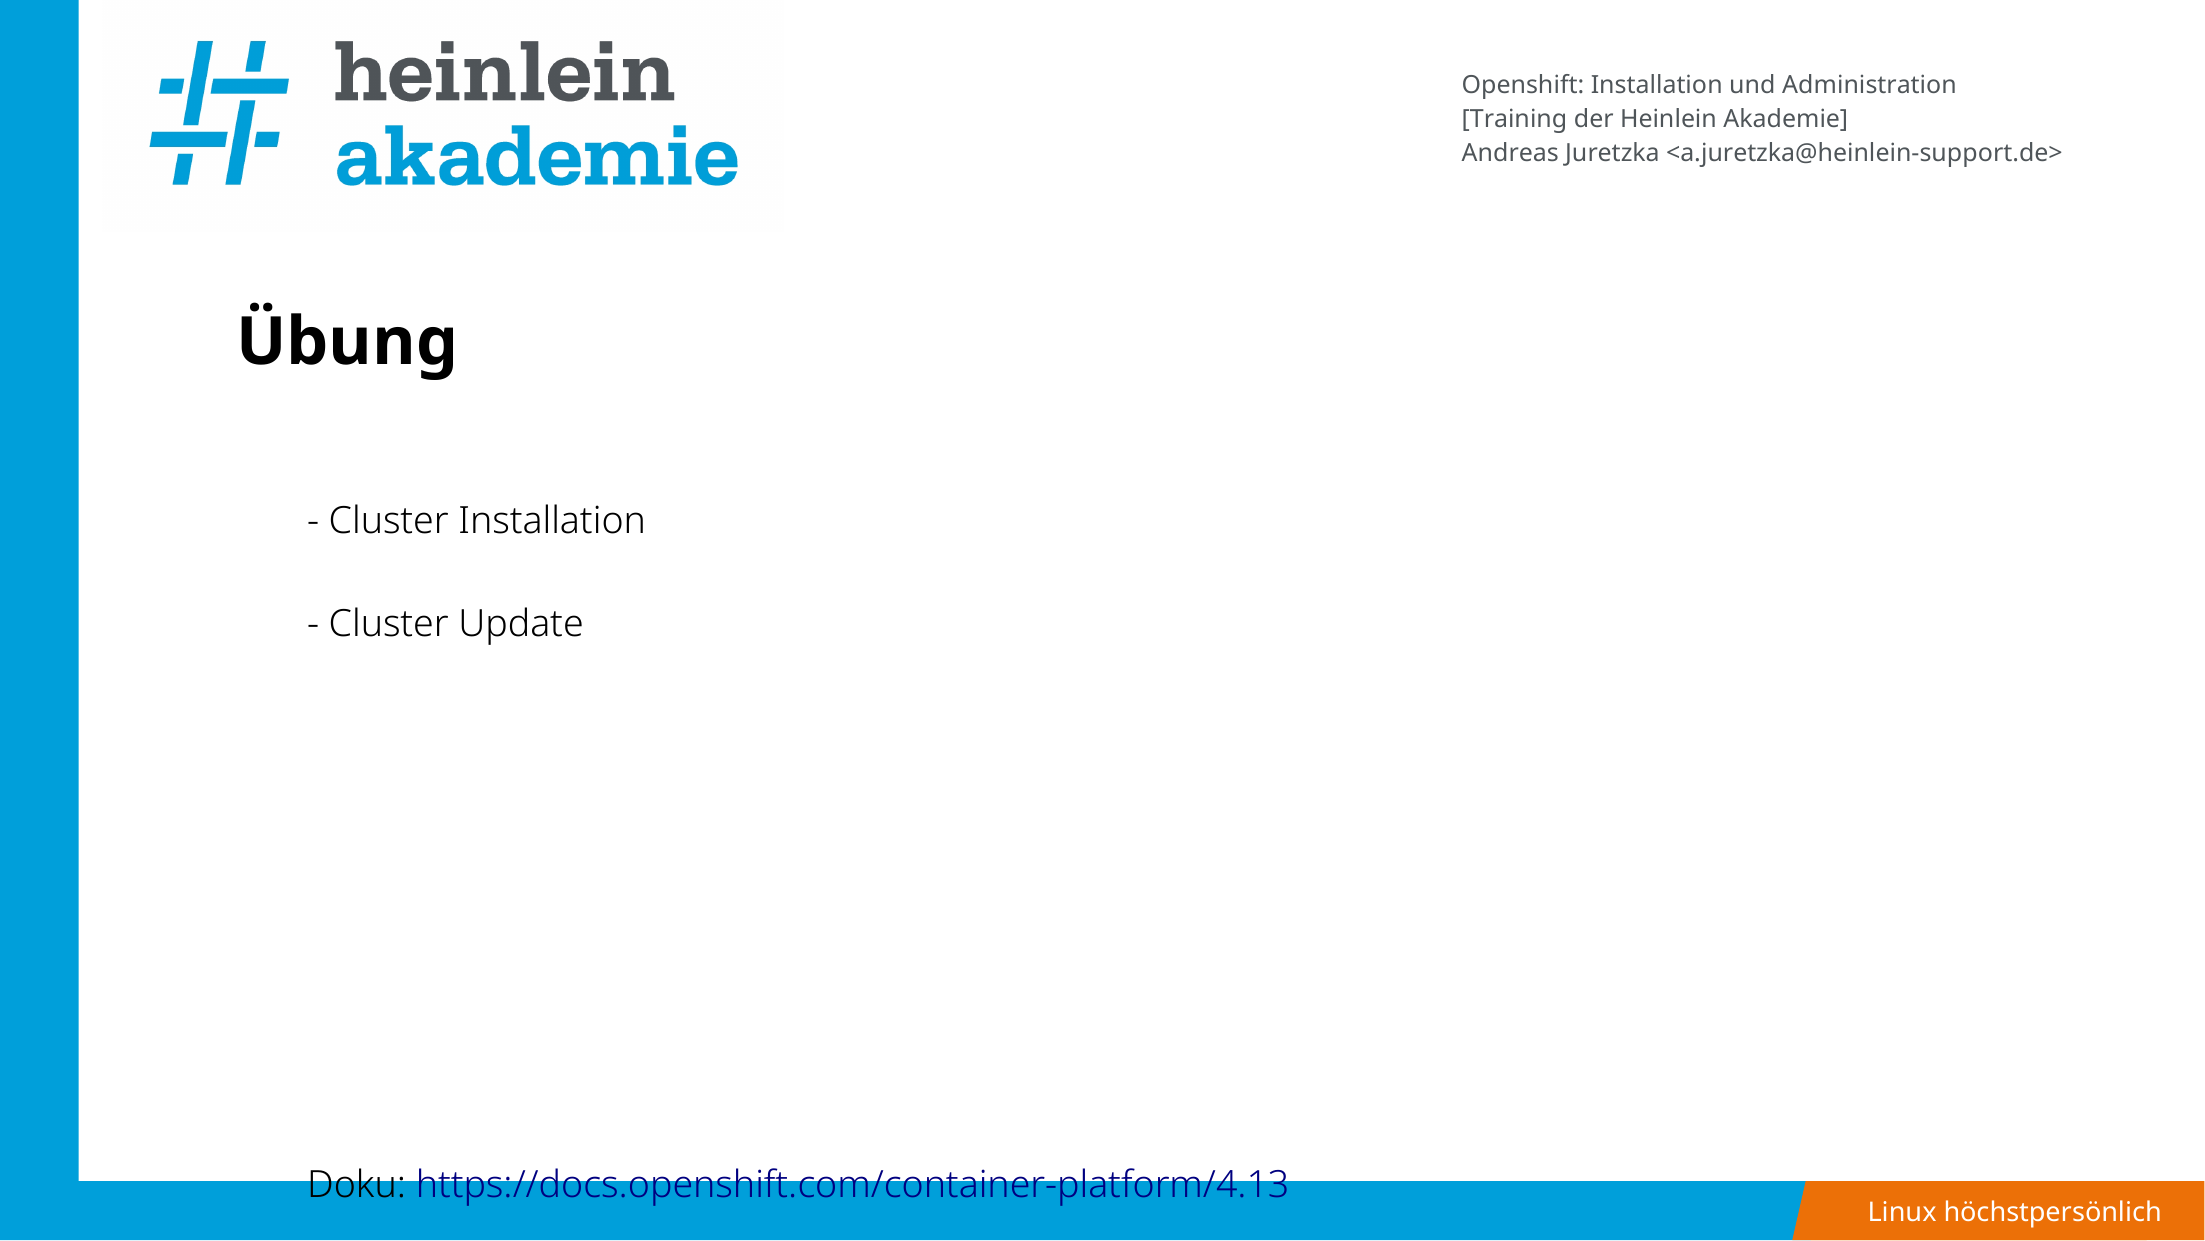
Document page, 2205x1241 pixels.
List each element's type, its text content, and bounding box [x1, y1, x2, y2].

title Übung [236, 248, 1979, 384]
list - Cluster Installation - Cluster Update Doku: https://docs.openshift.com/container-platform/4.13 [236, 442, 2038, 1146]
picture [102, 0, 784, 232]
